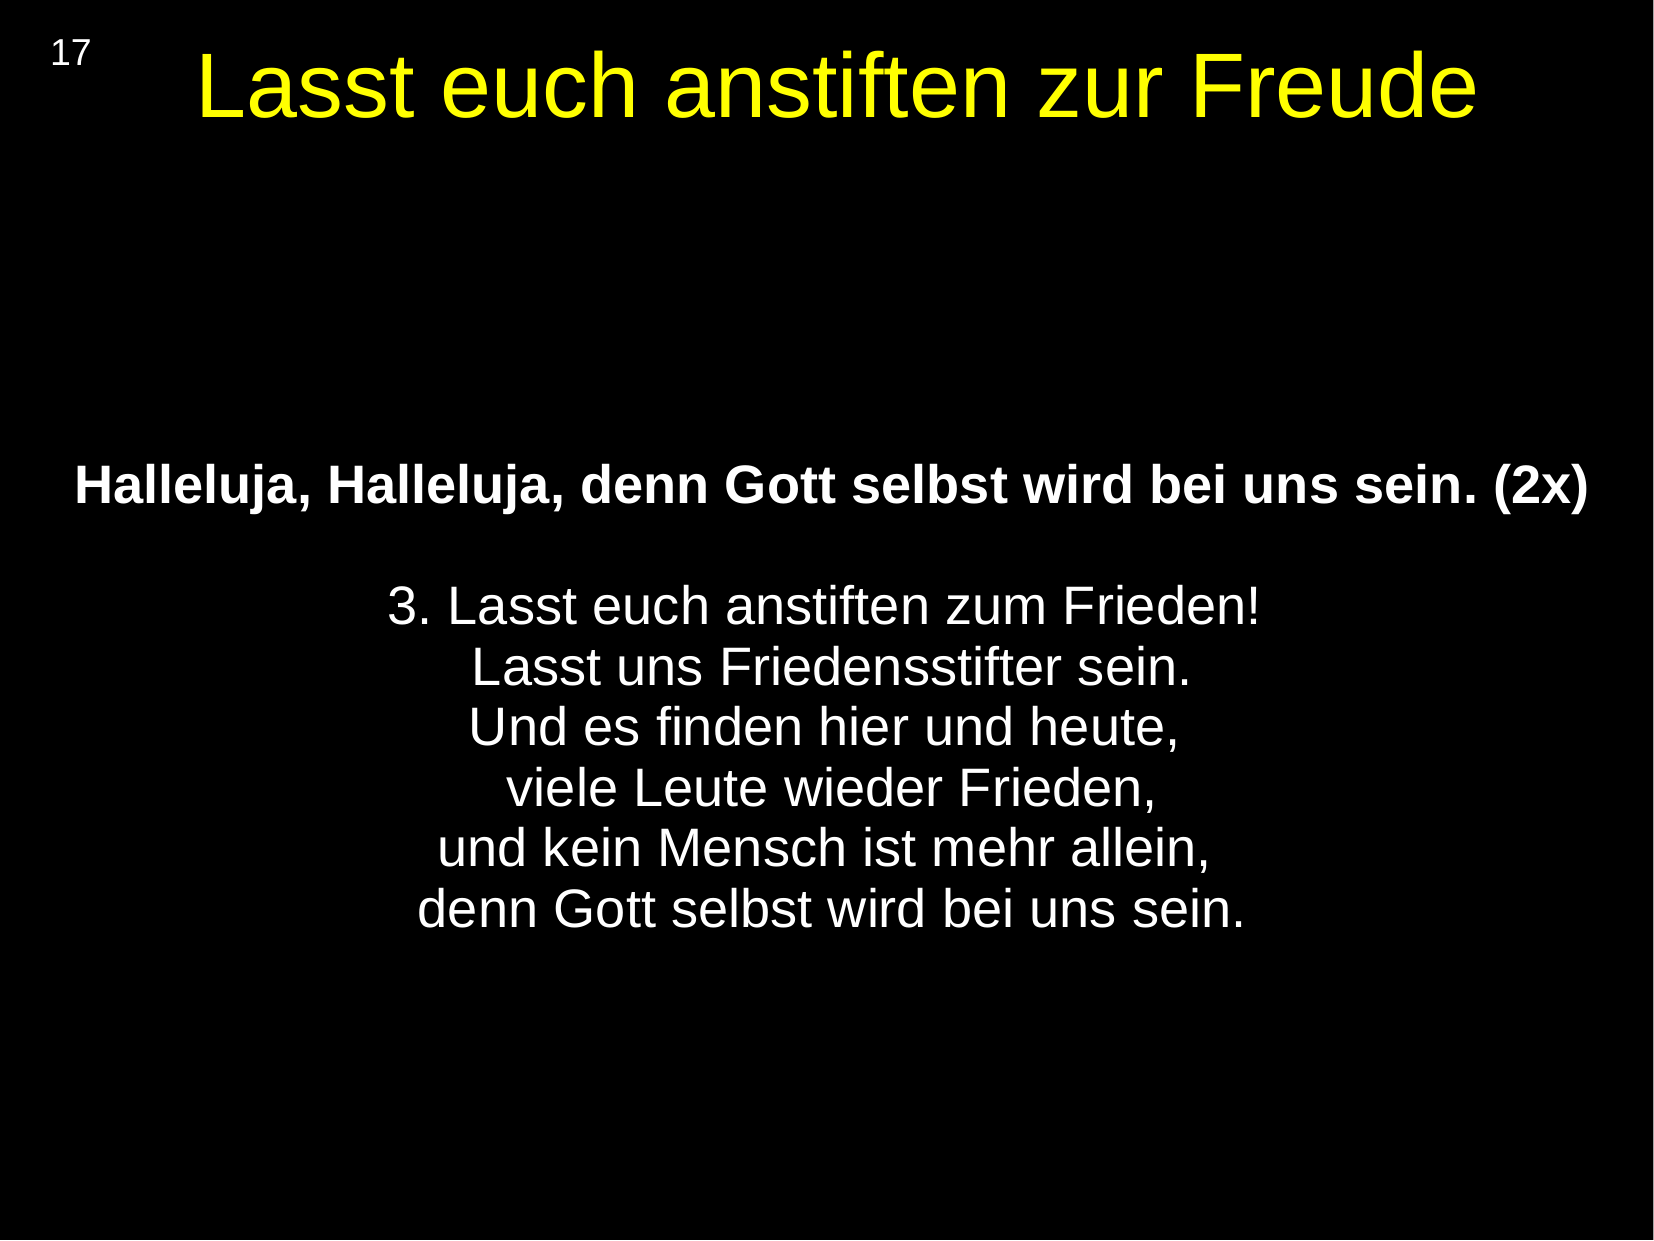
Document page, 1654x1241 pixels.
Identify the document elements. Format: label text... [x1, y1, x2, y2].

list Halleluja, Halleluja, denn Gott selbst wird bei uns sein. (2x) 3. Lasst euch anstiften zum Frieden! Lasst uns Friedensstifter sein. Und es finden hier und heute, viele Leute wieder Frieden, und kein Mensch ist mehr allein, denn Gott selbst wird bei uns sein. [35, 177, 1630, 1217]
text_box 17 [35, 23, 130, 81]
title Lasst euch anstiften zur Freude [94, 5, 1583, 166]
